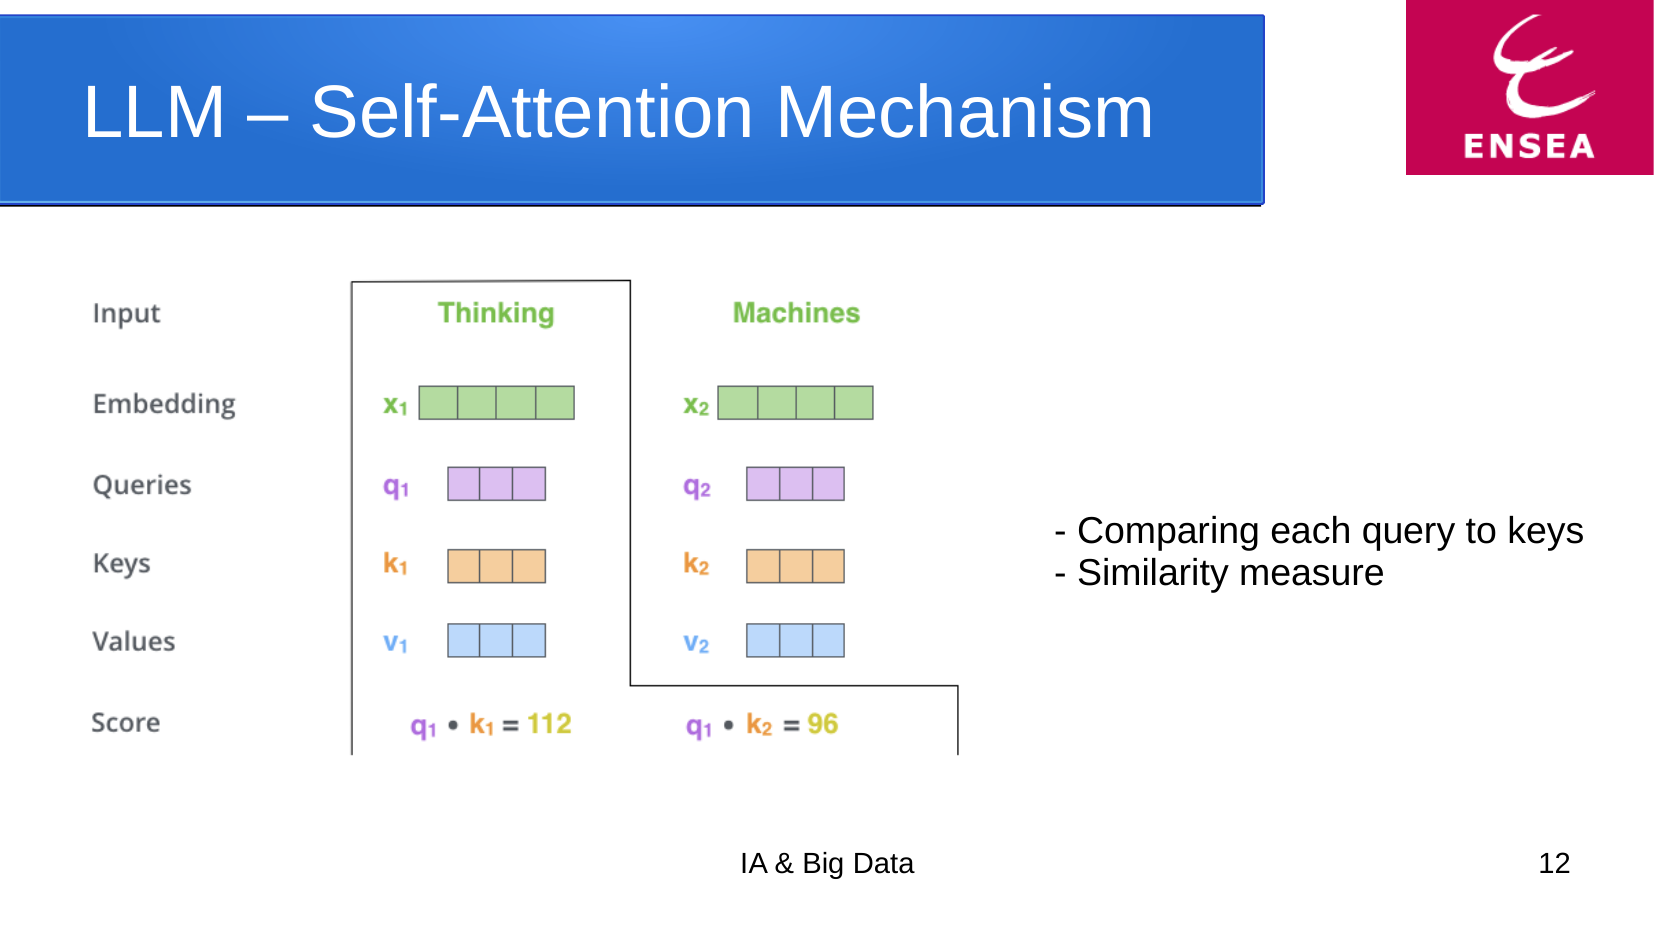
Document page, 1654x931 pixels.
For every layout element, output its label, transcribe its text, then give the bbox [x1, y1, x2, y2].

picture [24, 247, 1004, 780]
text_box - Comparing each query to keys - Similarity measure [1039, 501, 1607, 601]
title LLM – Self-Attention Mechanism [82, 35, 1235, 189]
picture [1406, 0, 1654, 175]
